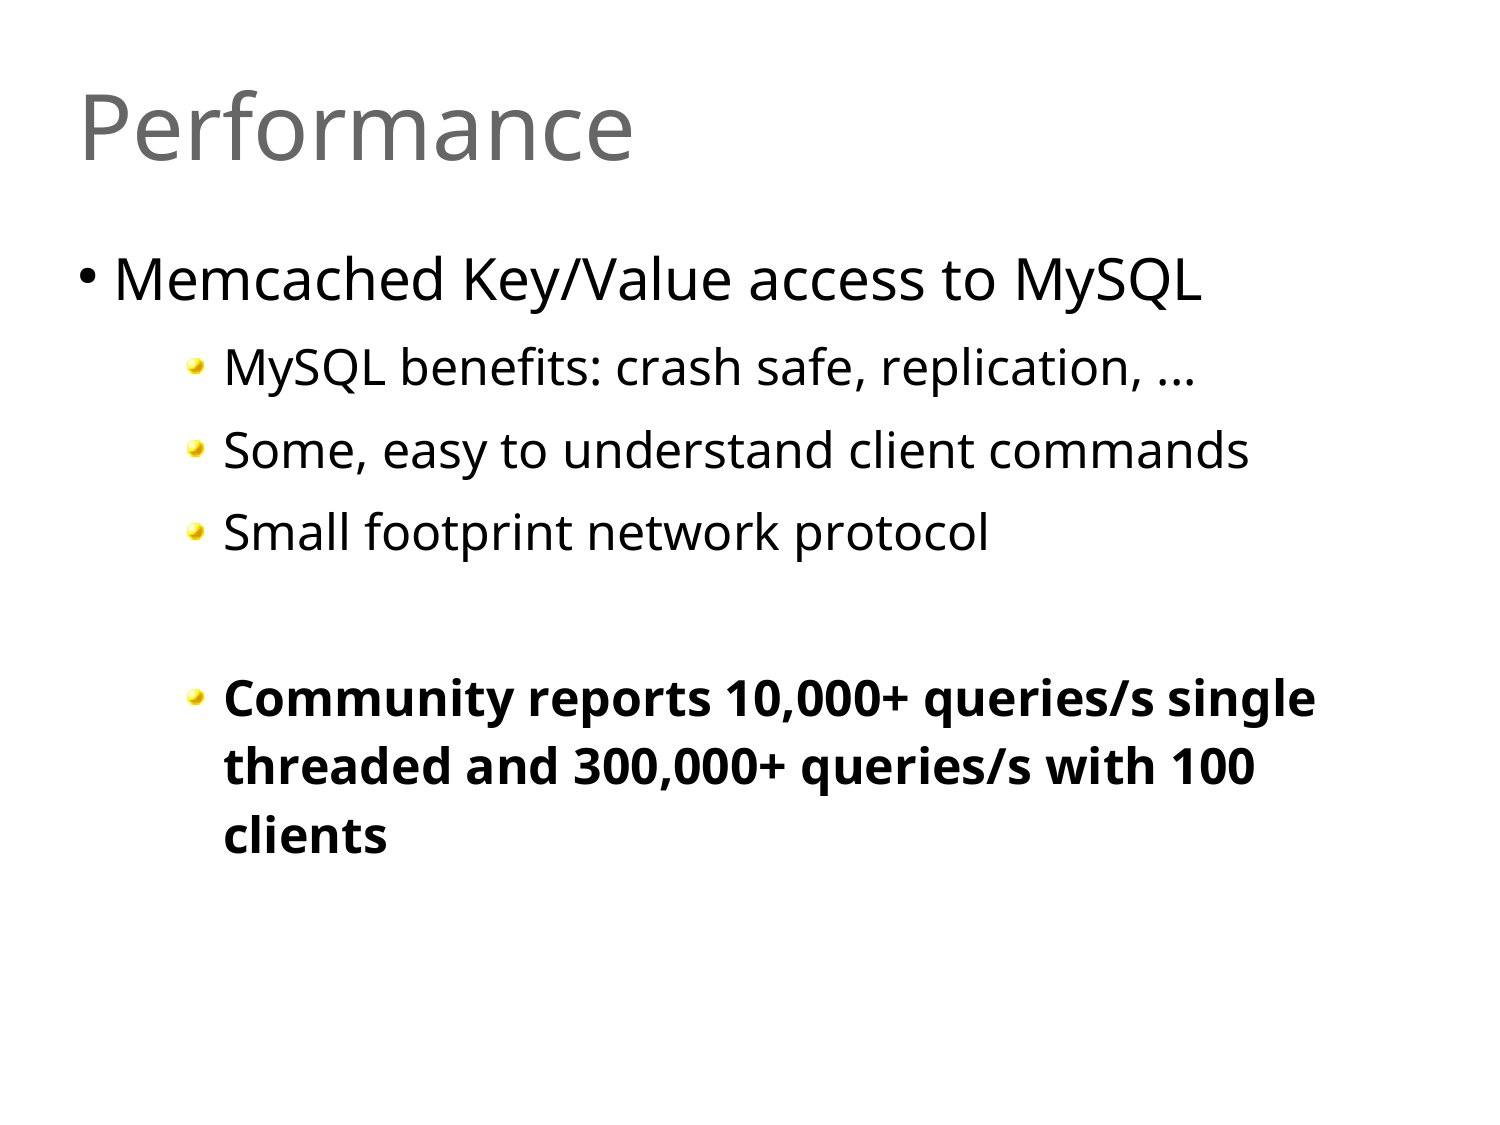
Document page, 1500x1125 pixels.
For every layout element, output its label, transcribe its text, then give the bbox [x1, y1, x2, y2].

list Memcached Key/Value access to MySQL MySQL benefits: crash safe, replication, ... Some, easy to understand client commands Small footprint network protocol Community reports 10,000+ queries/s single threaded and 300,000+ queries/s with 100 clients [62, 251, 1438, 981]
title Performance [62, 0, 1438, 251]
